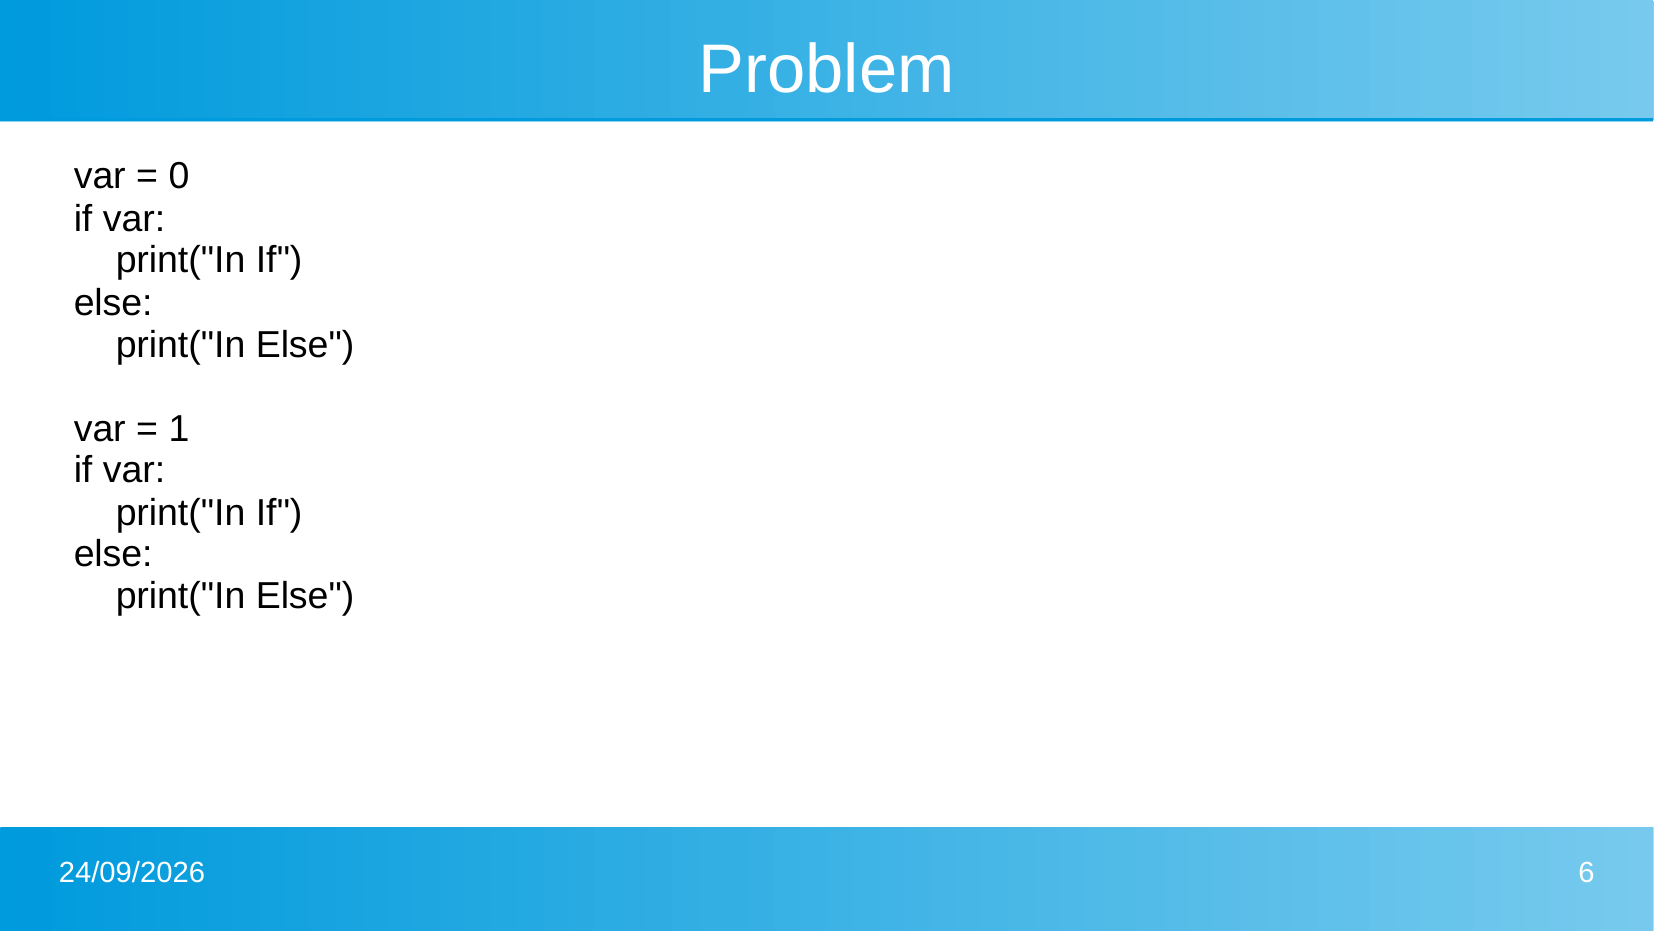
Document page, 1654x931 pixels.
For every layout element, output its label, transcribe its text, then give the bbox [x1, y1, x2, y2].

text_box var = 0 if var: print("In If") else: print("In Else") var = 1 if var: print("In If") else: print("In Else") [59, 147, 798, 625]
title Problem [59, 29, 1595, 108]
